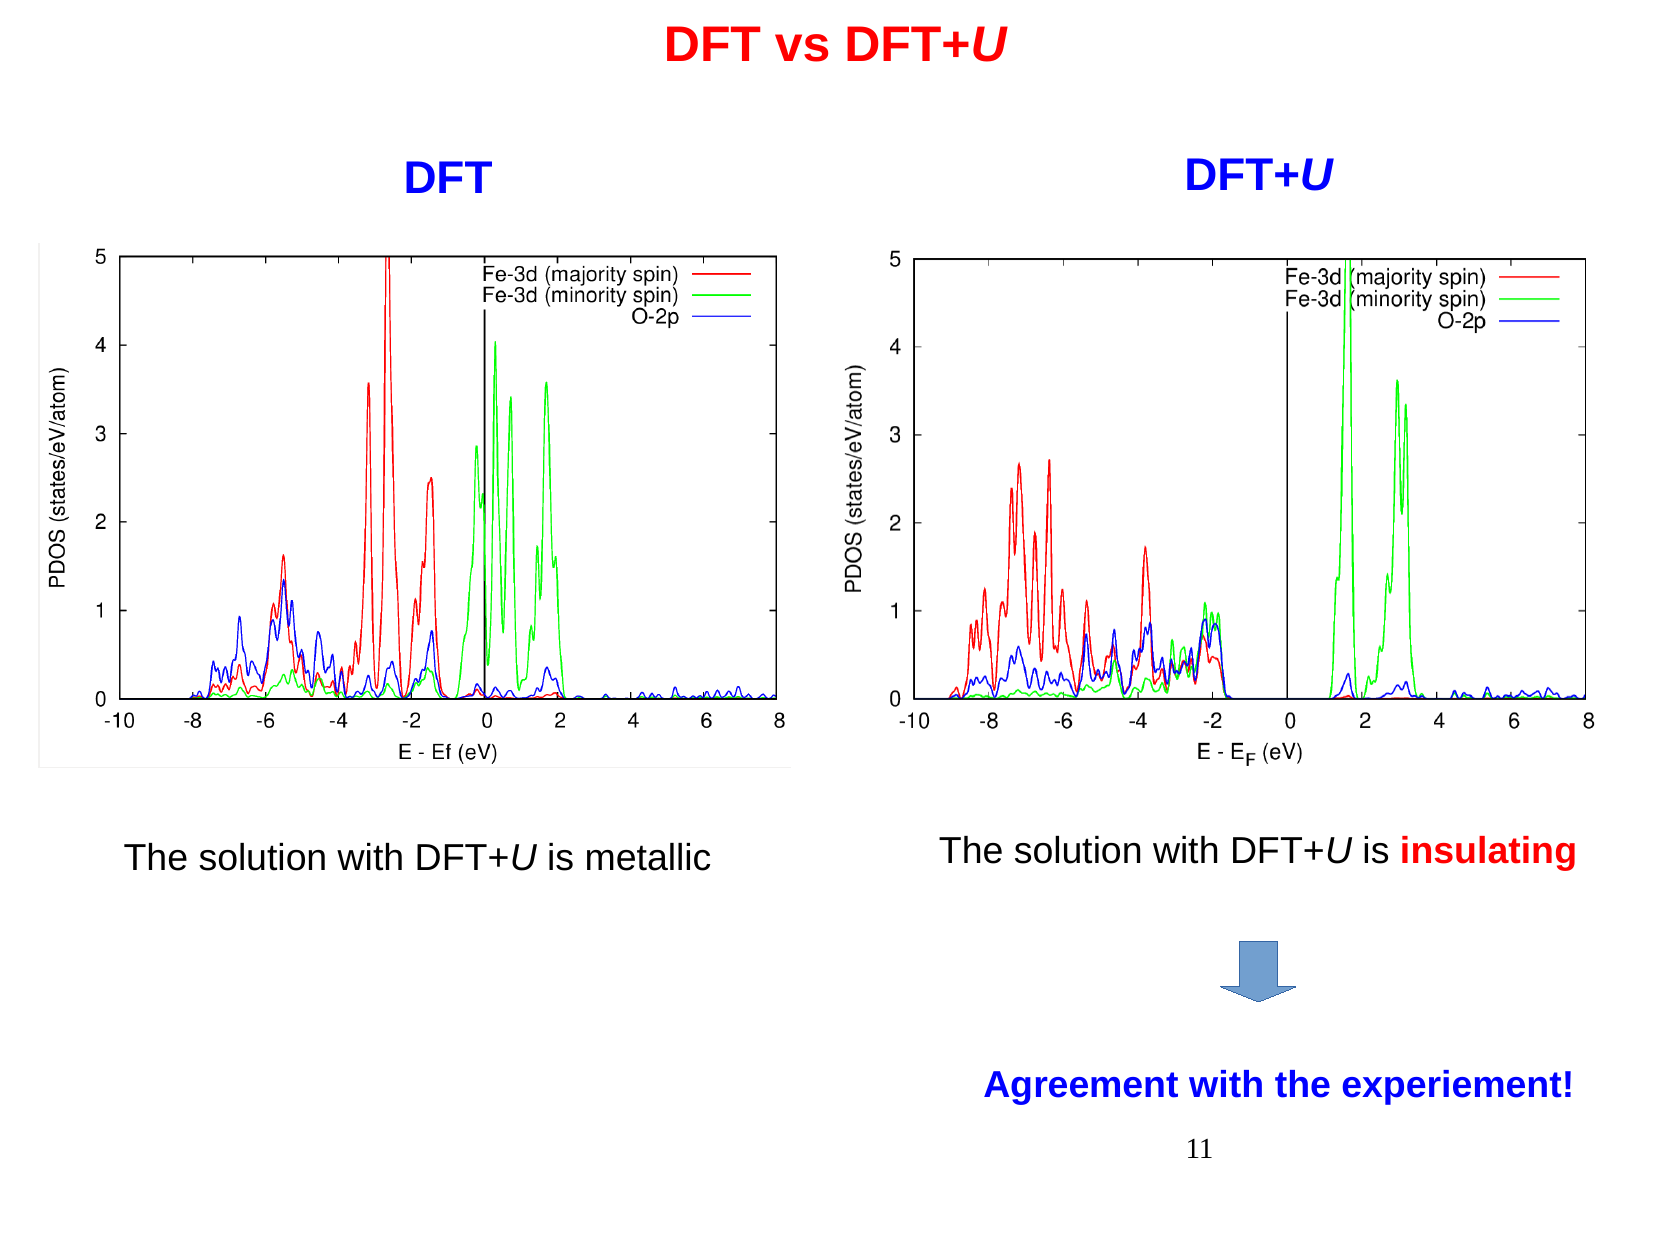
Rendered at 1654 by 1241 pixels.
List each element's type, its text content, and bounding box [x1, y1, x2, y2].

title DFT vs DFT+U [45, 10, 1625, 68]
text_box Agreement with the experiement! [968, 1056, 1590, 1114]
text_box The solution with DFT+U is metallic [108, 829, 727, 886]
text_box DFT [388, 144, 509, 214]
text_box The solution with DFT+U is insulating [924, 822, 1593, 880]
picture [38, 243, 791, 768]
picture [836, 244, 1601, 769]
text_box DFT+U [1169, 141, 1350, 210]
text_box [1185, 1129, 1571, 1216]
text_box [1220, 941, 1296, 1002]
